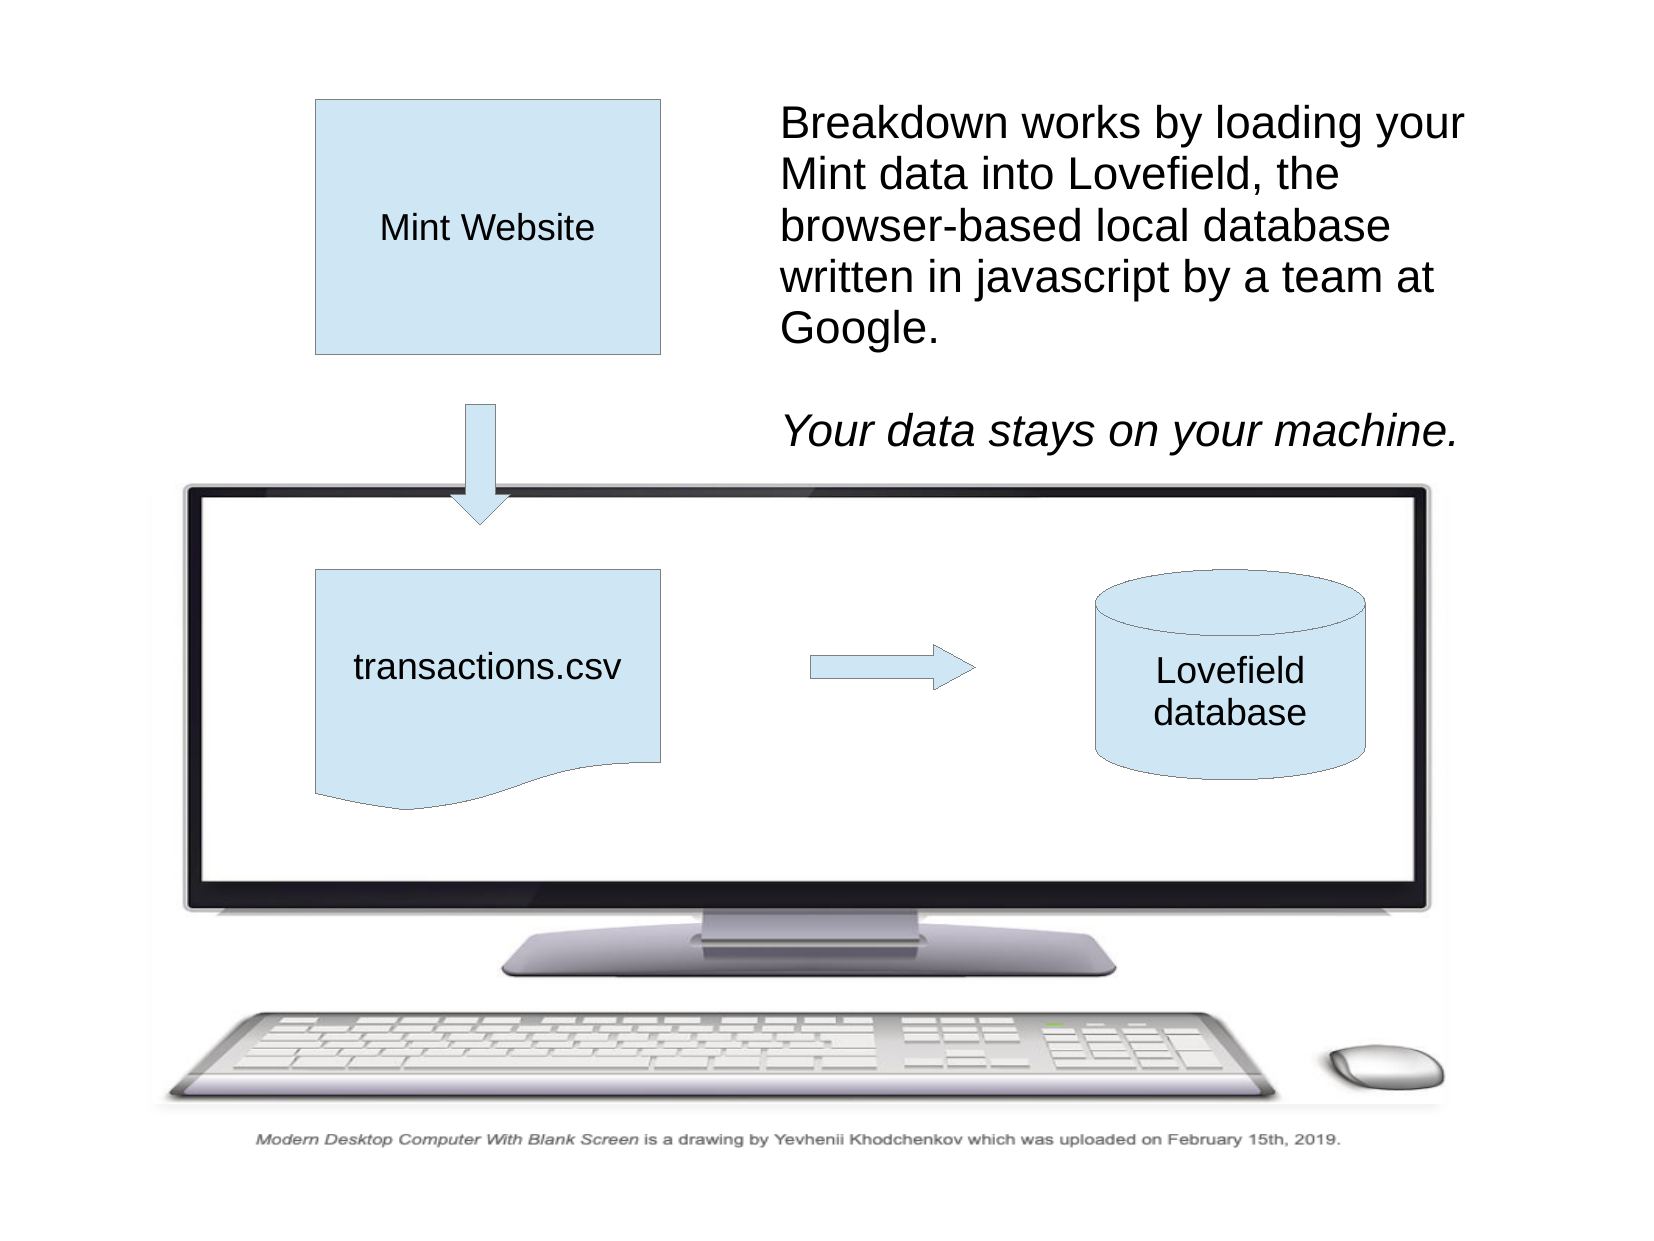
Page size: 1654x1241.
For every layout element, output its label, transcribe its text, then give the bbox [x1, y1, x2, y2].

text_box transactions.csv [315, 569, 661, 810]
text_box [450, 404, 511, 525]
text_box Breakdown works by loading your Mint data into Lovefield, the browser-based local database written in javascript by a team at Google. Your data stays on your machine. [765, 89, 1531, 962]
text_box Mint Website [315, 99, 661, 355]
picture [119, 464, 1486, 1155]
